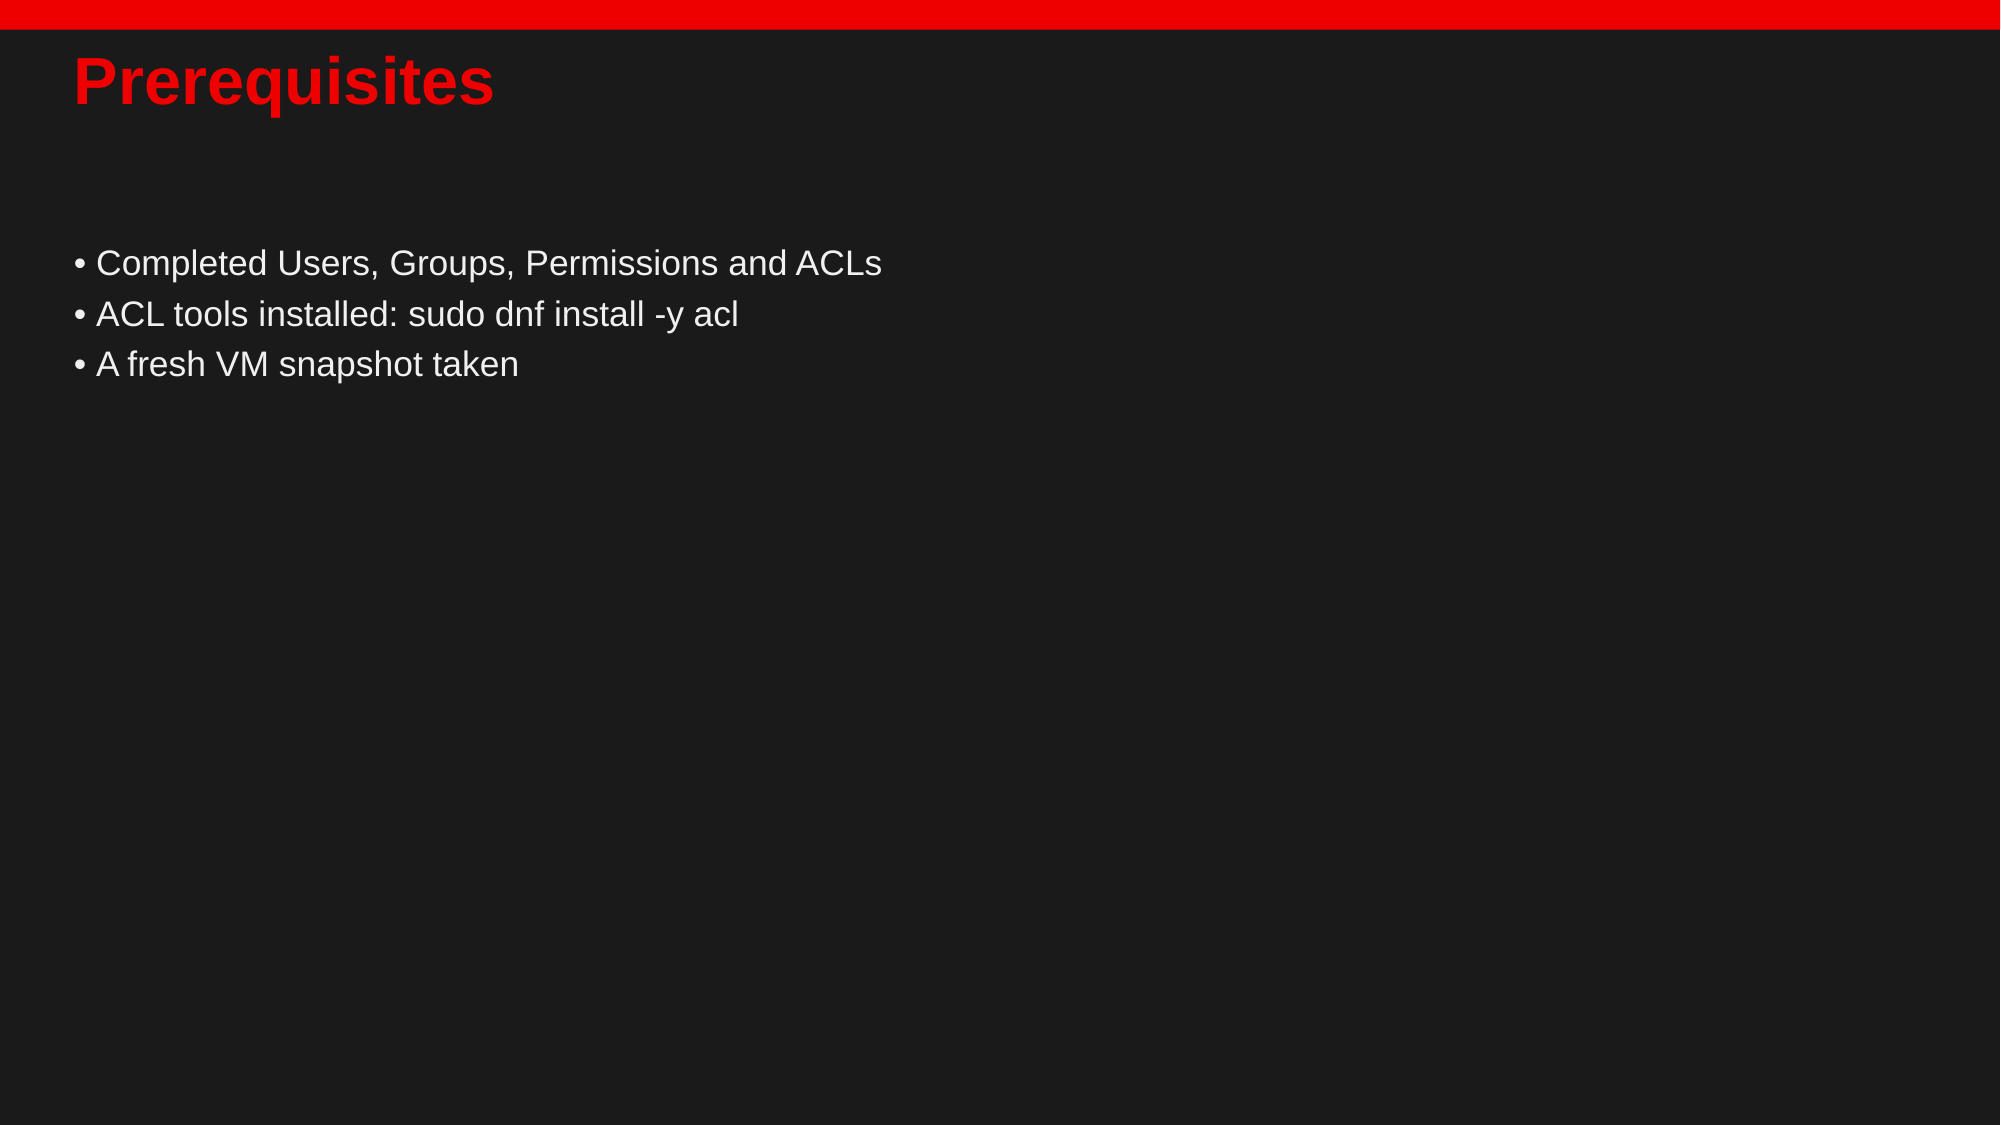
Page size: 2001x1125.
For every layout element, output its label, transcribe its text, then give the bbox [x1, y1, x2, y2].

text_box [0, 0, 2001, 30]
text_box • Completed Users, Groups, Permissions and ACLs • ACL tools installed: sudo dnf install -y acl • A fresh VM snapshot taken [59, 236, 1942, 1037]
text_box Prerequisites [59, 36, 1942, 208]
